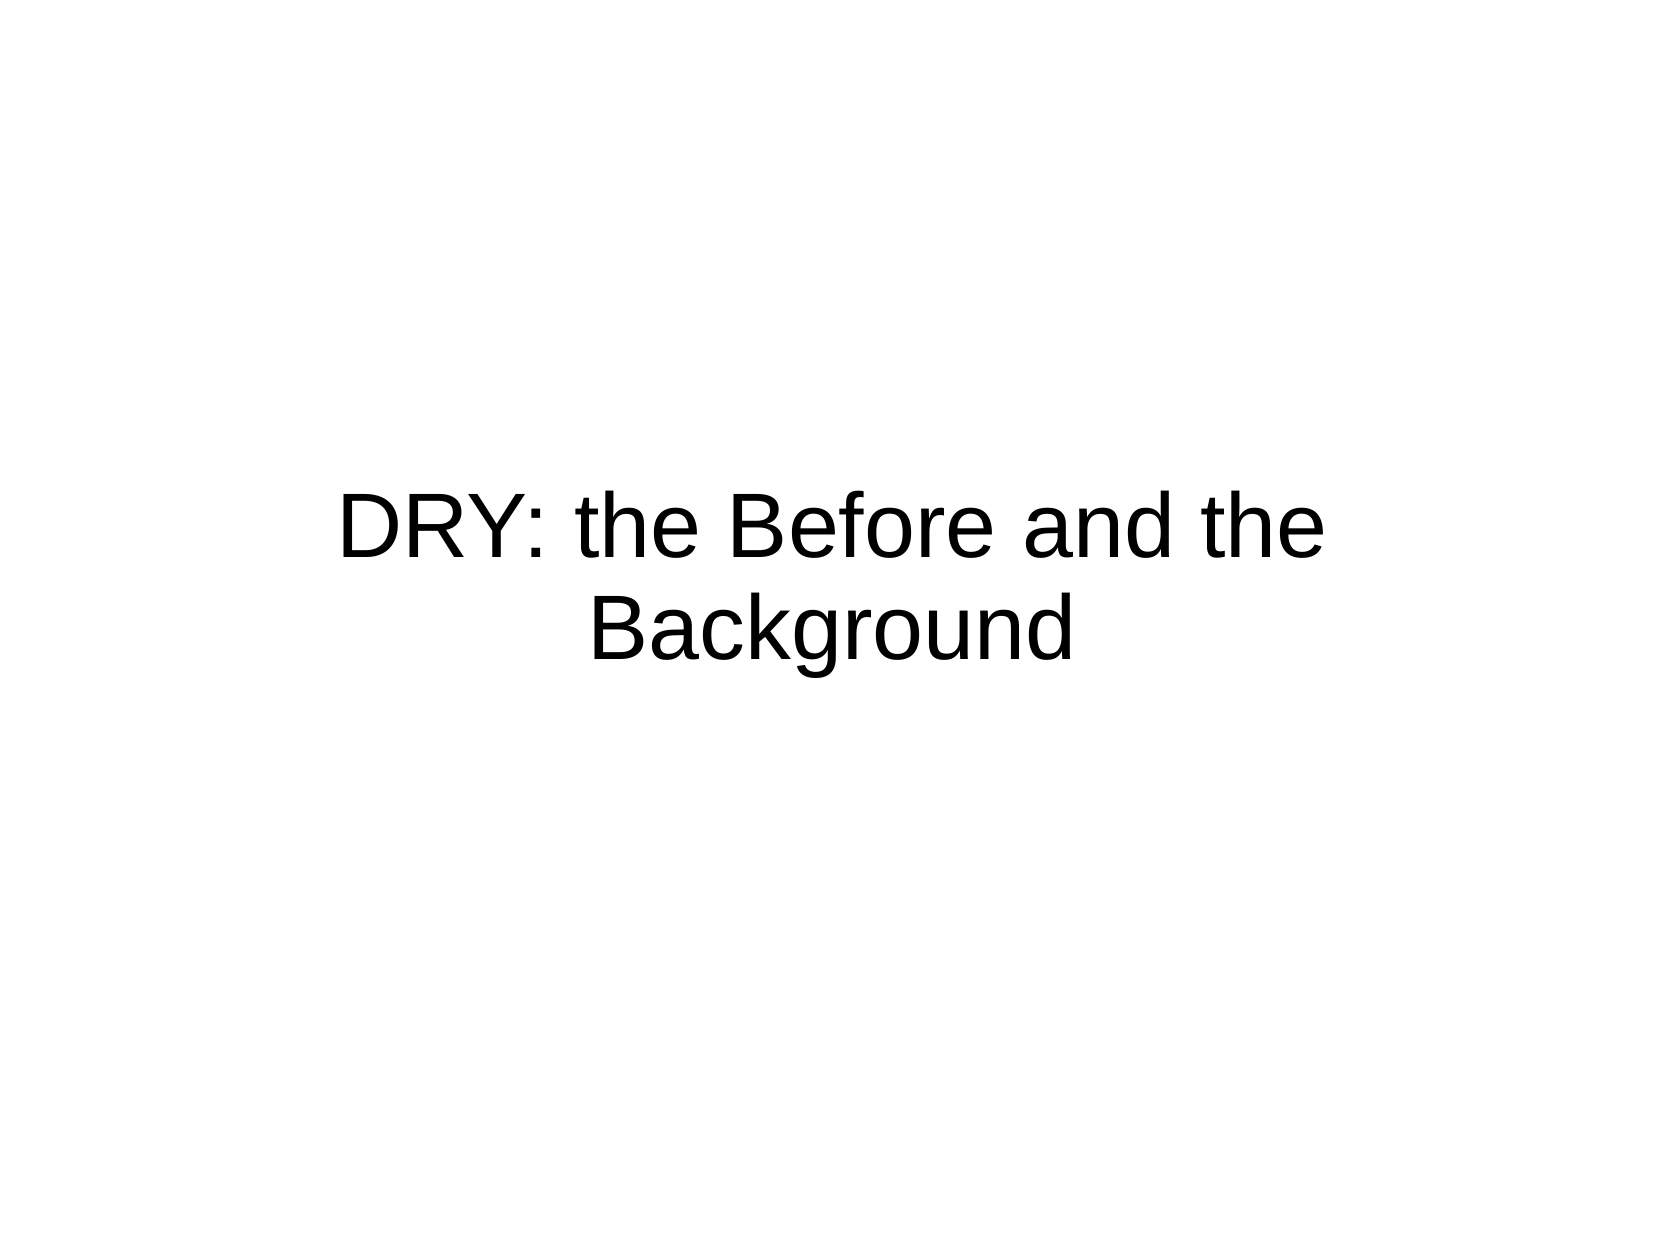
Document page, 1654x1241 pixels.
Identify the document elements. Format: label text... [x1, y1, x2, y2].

title DRY: the Before and the Background [88, 474, 1577, 680]
